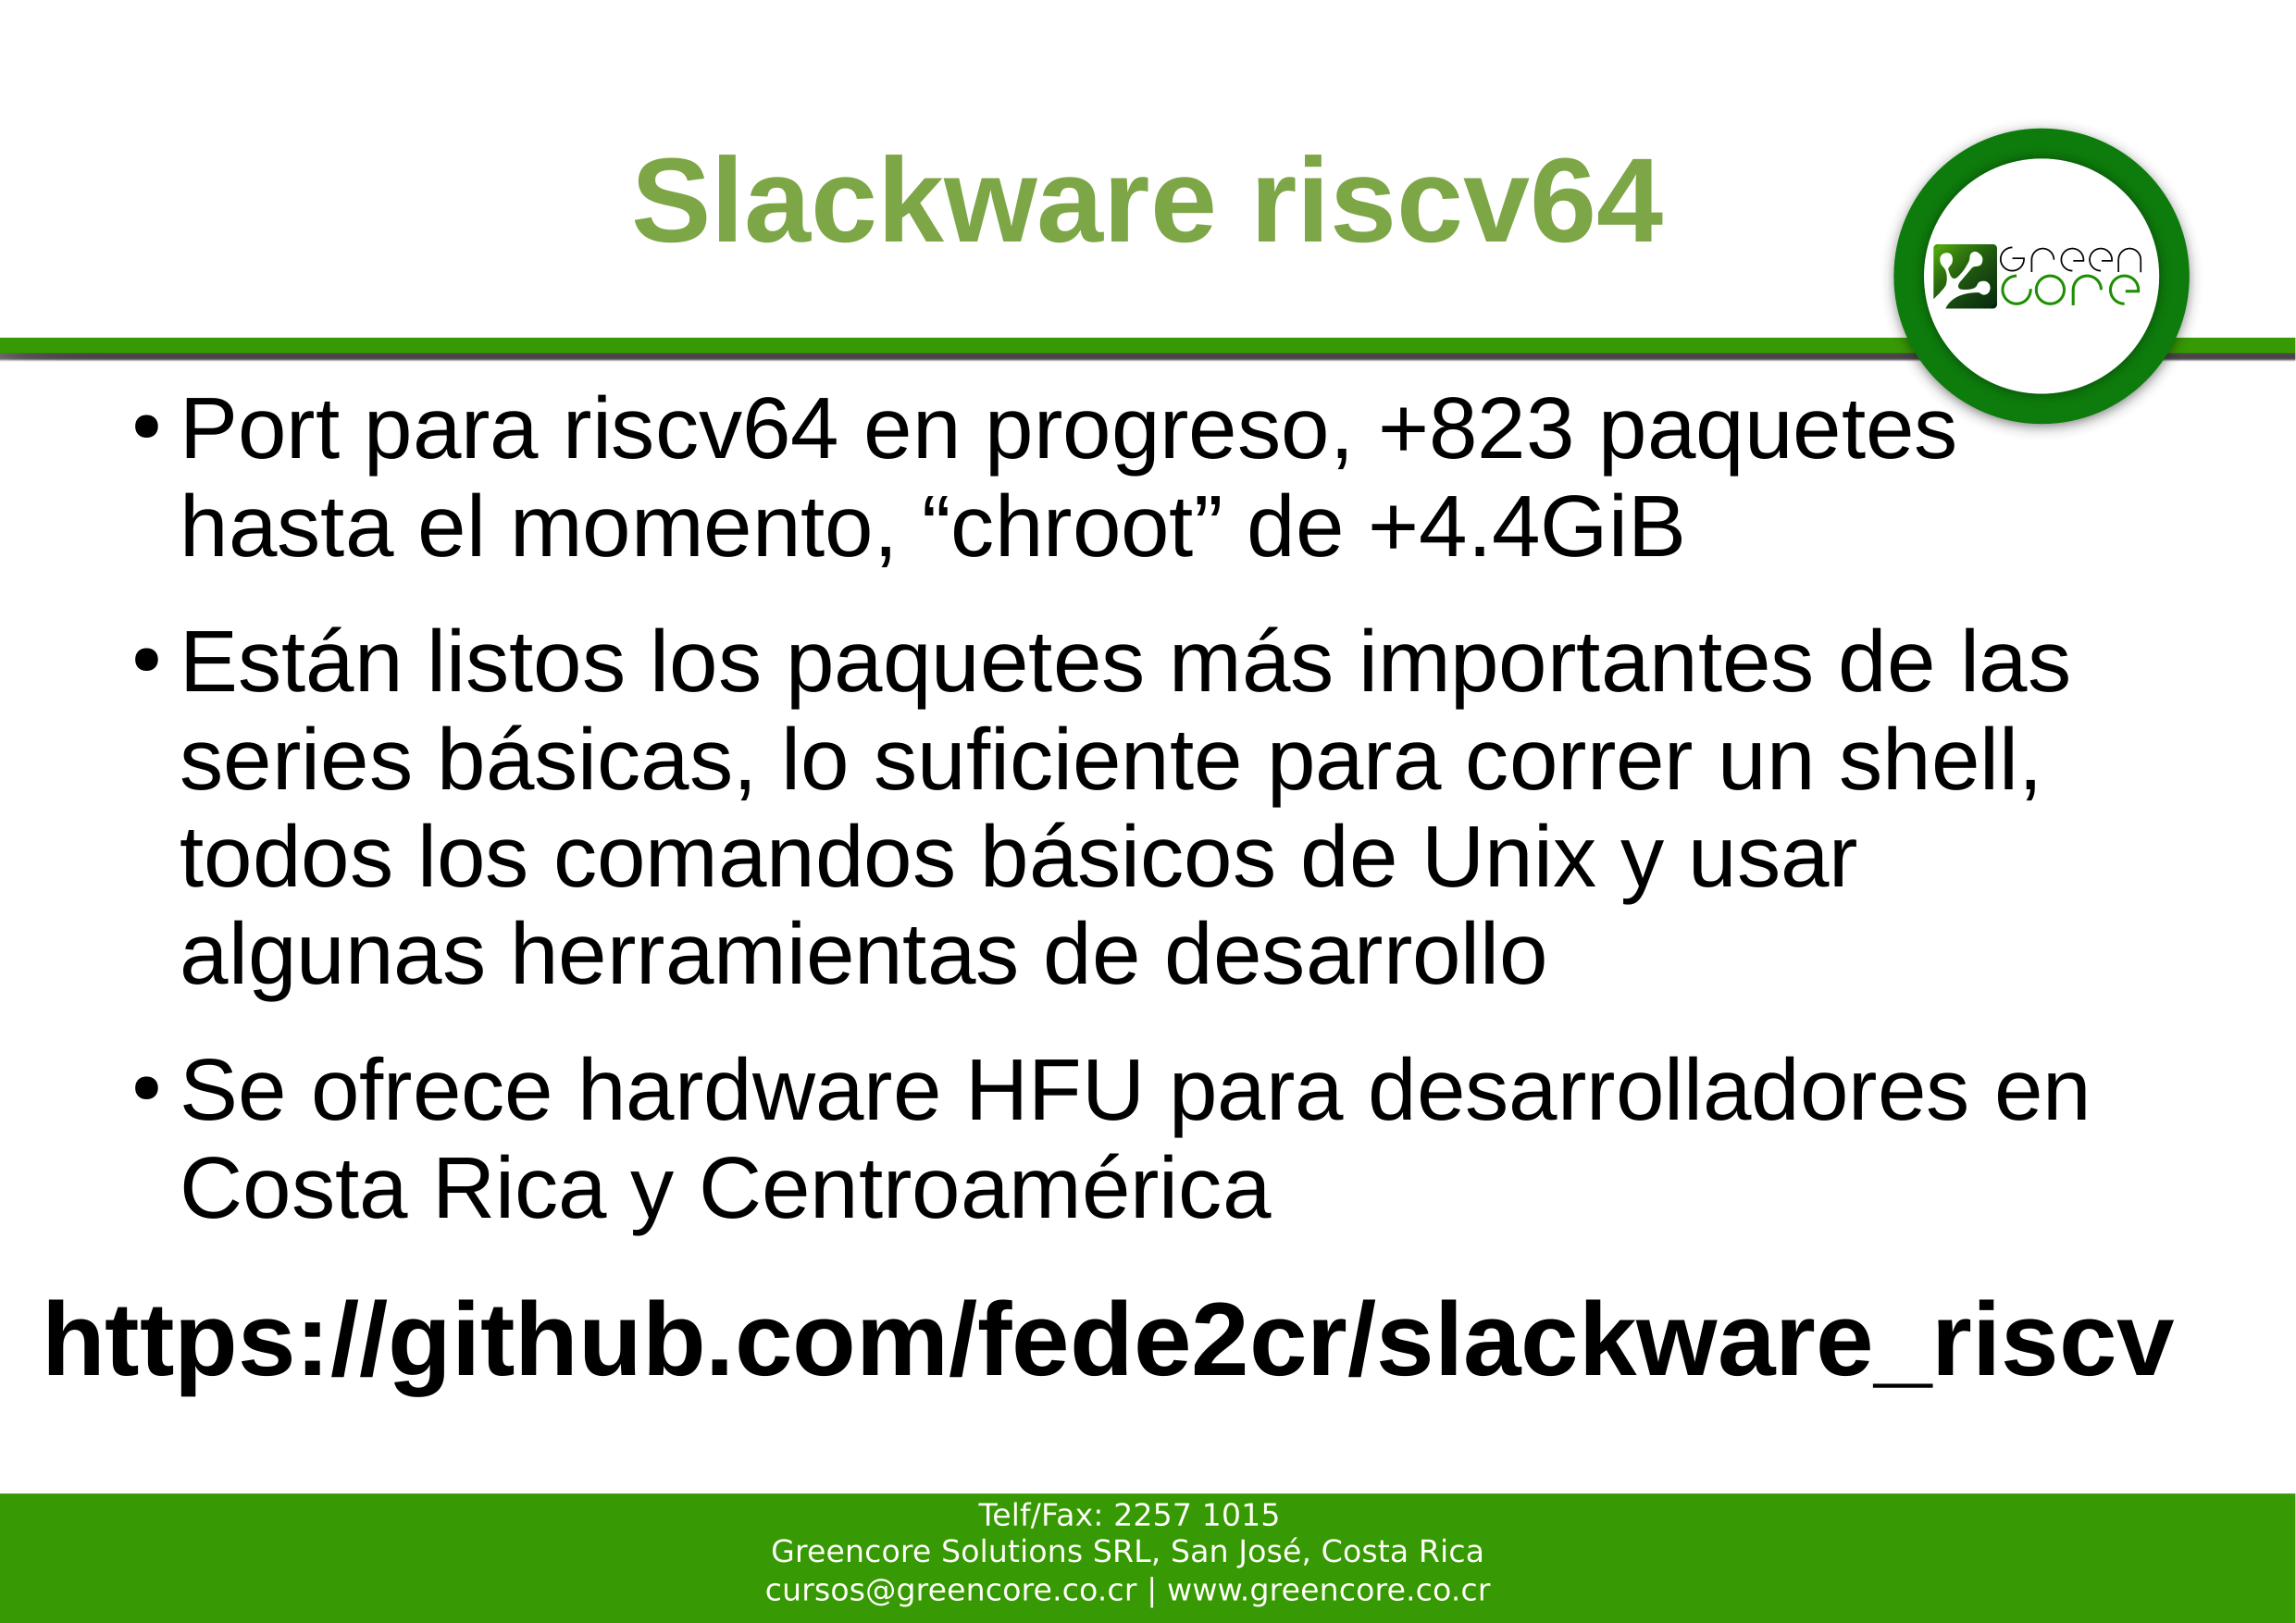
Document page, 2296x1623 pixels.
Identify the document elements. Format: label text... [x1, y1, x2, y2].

list Port para riscv64 en progreso, +823 paquetes hasta el momento, “chroot” de +4.4GiB Están listos los paquetes más importantes de las series básicas, lo suficiente para correr un shell, todos los comandos básicos de Unix y usar algunas herramientas de desarrollo Se ofrece hardware HFU para desarrolladores en Costa Rica y Centroamérica [115, 379, 2181, 1273]
title Slackware riscv64 [115, 64, 2181, 336]
picture [0, 0, 2296, 1623]
text_box https://github.com/fede2cr/slackware_riscv [28, 1273, 2296, 1547]
